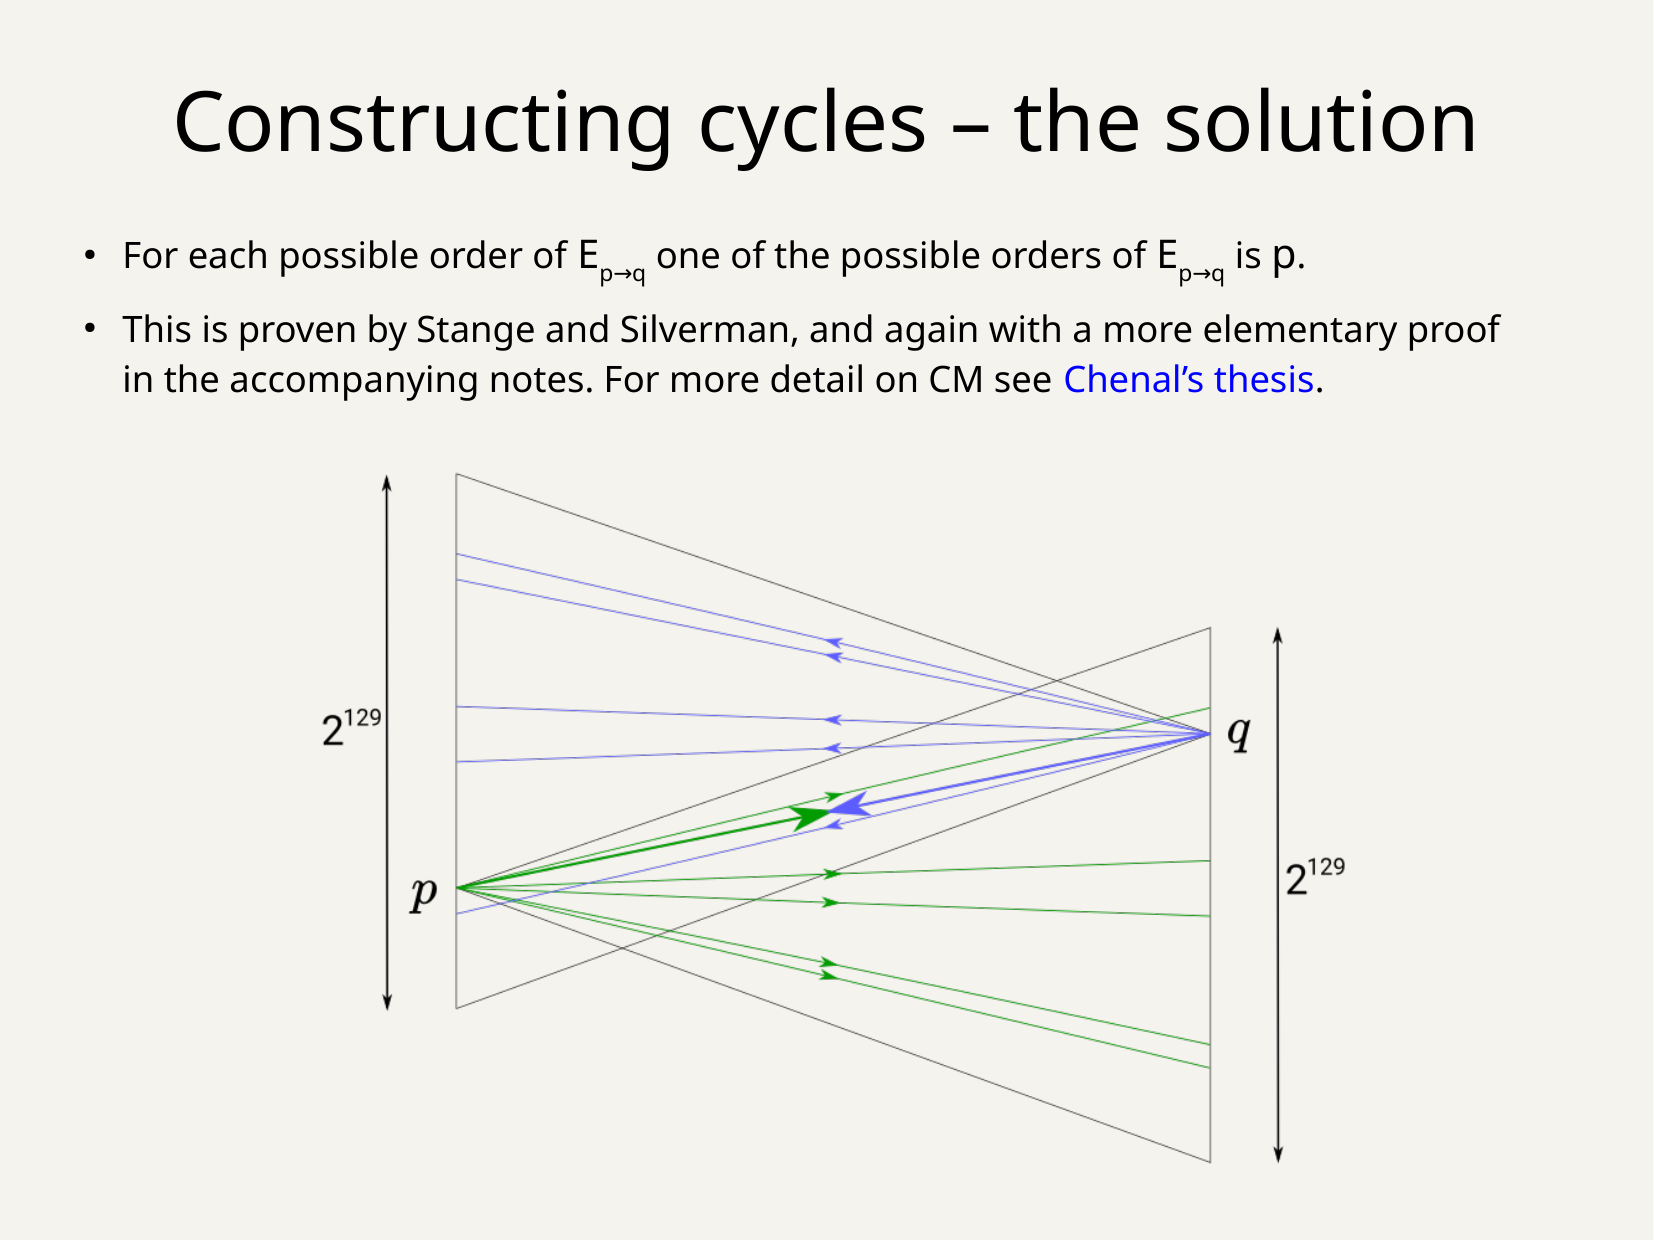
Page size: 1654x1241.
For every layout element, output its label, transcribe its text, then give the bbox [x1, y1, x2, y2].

list For each possible order of Ep→q one of the possible orders of Ep→q is p. This is proven by Stange and Silverman, and again with a more elementary proof in the accompanying notes. For more detail on CM see Chenal’s thesis. [70, 224, 1536, 438]
picture [283, 436, 1382, 1182]
title Constructing cycles – the solution [82, 49, 1571, 189]
